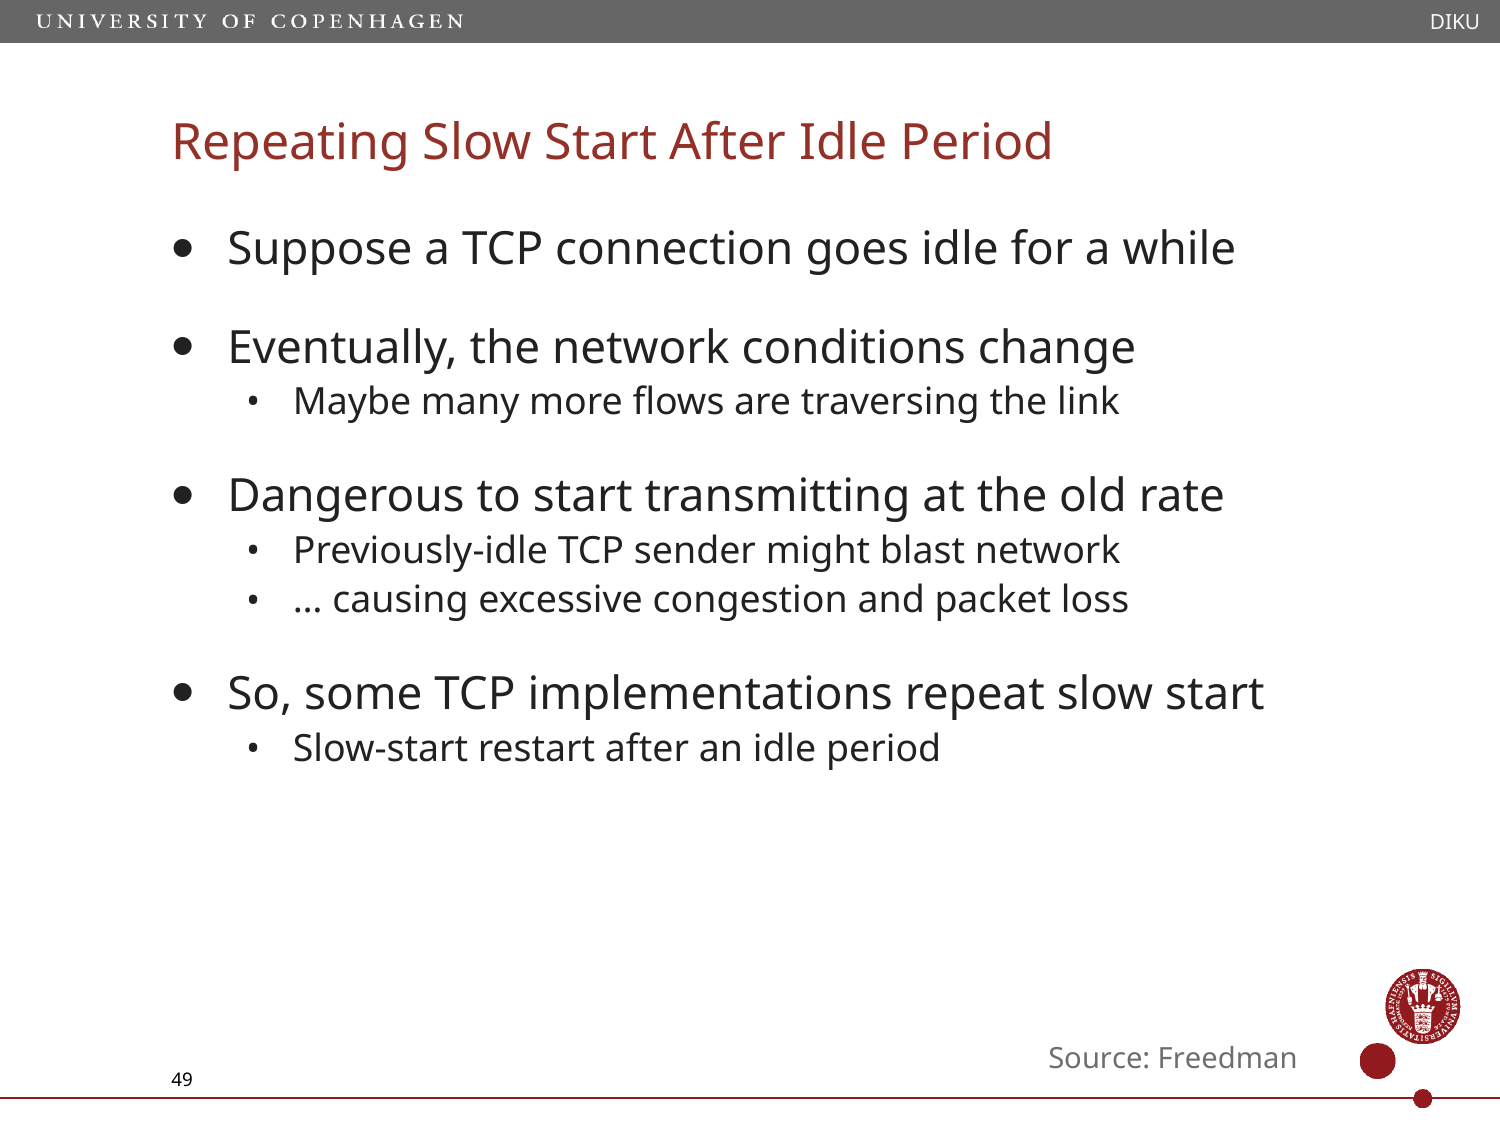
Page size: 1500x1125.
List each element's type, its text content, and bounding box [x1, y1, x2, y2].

list Suppose a TCP connection goes idle for a while Eventually, the network conditions change Maybe many more flows are traversing the link Dangerous to start transmitting at the old rate Previously-idle TCP sender might blast network … causing excessive congestion and packet loss So, some TCP implementations repeat slow start Slow-start restart after an idle period [171, 225, 1329, 900]
picture [0, 910, 1500, 1122]
text_box Source: Freedman [1033, 1031, 1341, 1083]
text_box DIKU [469, 0, 1495, 43]
title Repeating Slow Start After Idle Period [171, 75, 1329, 171]
text_box <number> [171, 1067, 522, 1092]
